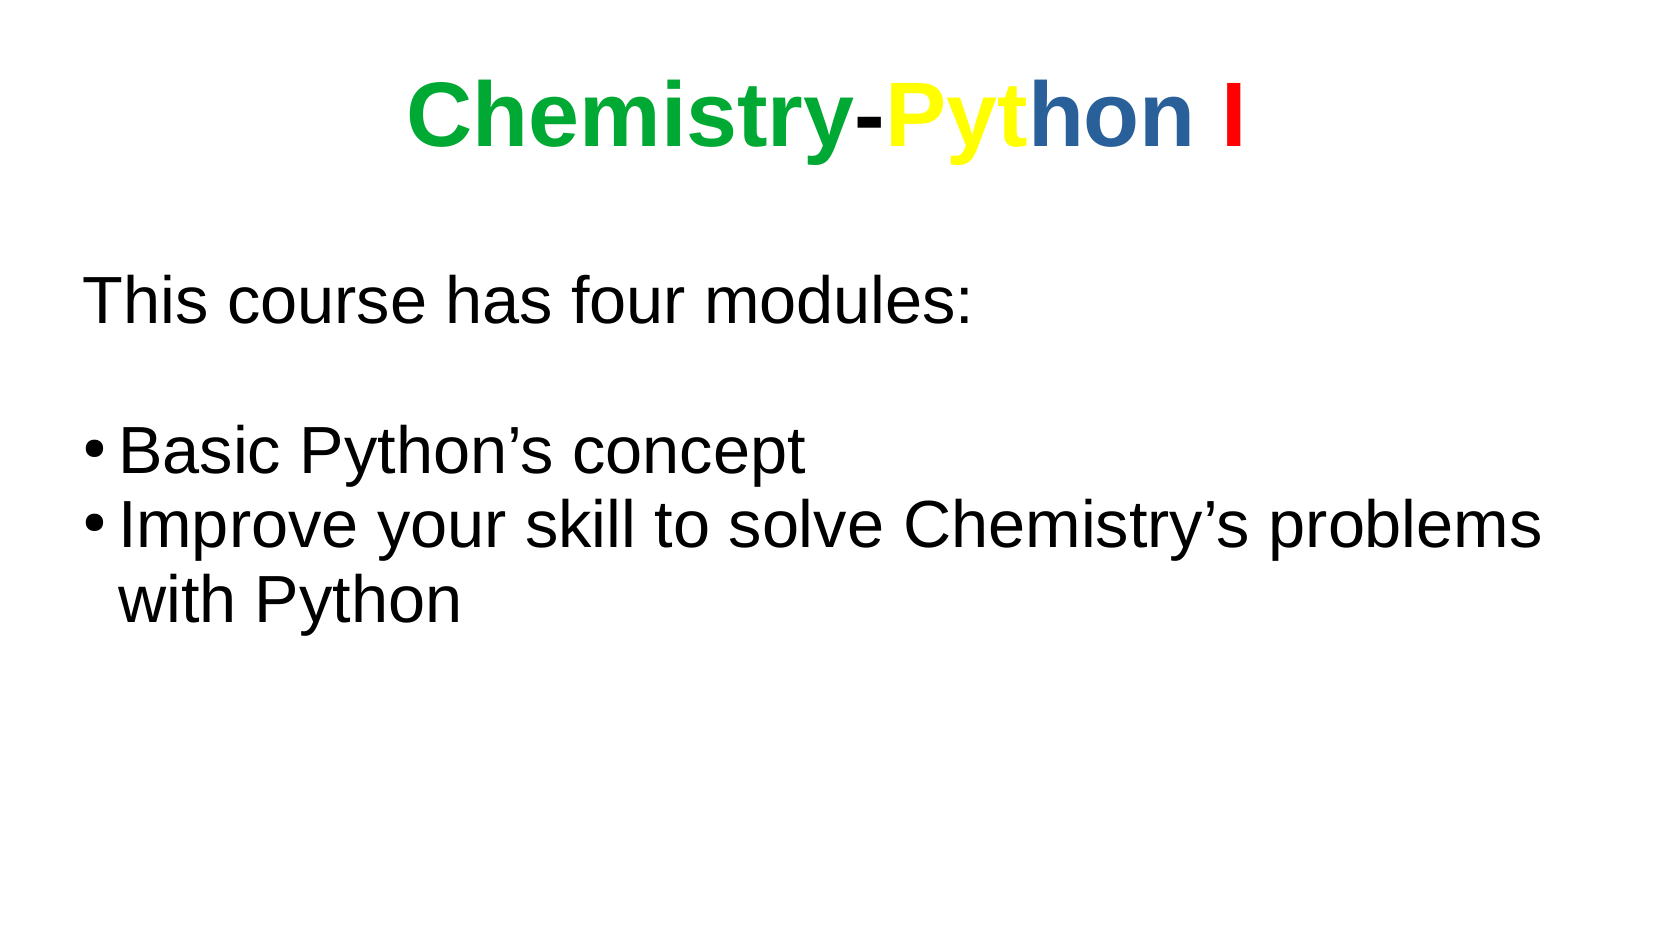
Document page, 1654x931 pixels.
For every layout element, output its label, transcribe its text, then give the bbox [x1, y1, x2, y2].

title Chemistry-Python I [82, 37, 1571, 193]
subtitle This course has four modules: Basic Python’s concept Improve your skill to solve Chemistry’s problems with Python [82, 217, 1571, 758]
